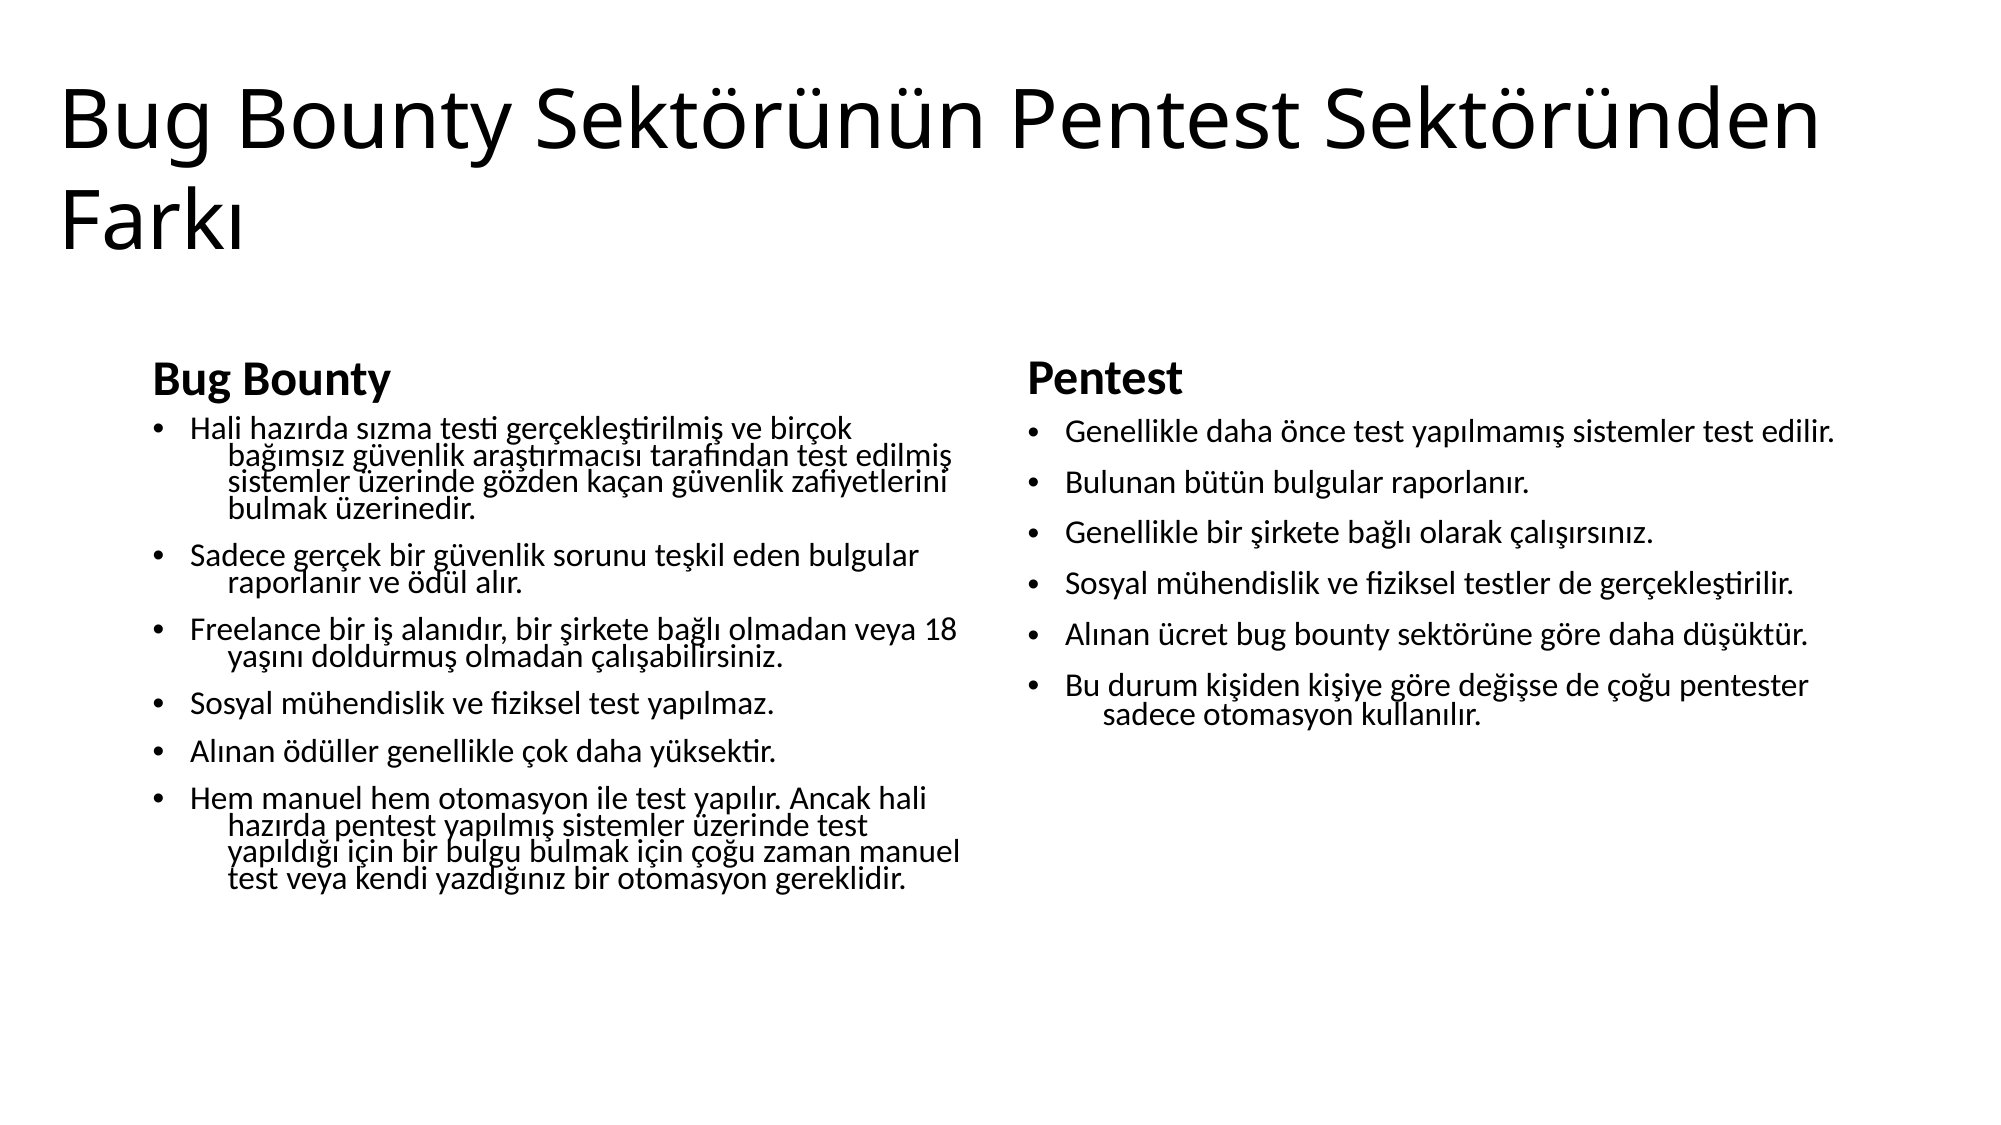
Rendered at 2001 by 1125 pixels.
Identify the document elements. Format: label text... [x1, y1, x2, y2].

list Bug Bounty [137, 275, 984, 410]
list Pentest [1012, 275, 1863, 410]
title Bug Bounty Sektörünün Pentest Sektöründen Farkı [43, 59, 1938, 278]
list Hali hazırda sızma testi gerçekleştirilmiş ve birçok bağımsız güvenlik araştırmacısı tarafından test edilmiş sistemler üzerinde gözden kaçan güvenlik zafiyetlerini bulmak üzerinedir. Sadece gerçek bir güvenlik sorunu teşkil eden bulgular raporlanır ve ödül alır. Freelance bir iş alanıdır, bir şirkete bağlı olmadan veya 18 yaşını doldurmuş olmadan çalışabilirsiniz. Sosyal mühendislik ve fiziksel test yapılmaz. Alınan ödüller genellikle çok daha yüksektir. Hem manuel hem otomasyon ile test yapılır. Ancak hali hazırda pentest yapılmış sistemler üzerinde test yapıldığı için bir bulgu bulmak için çoğu zaman manuel test veya kendi yazdığınız bir otomasyon gereklidir. [137, 410, 984, 1016]
list Genellikle daha önce test yapılmamış sistemler test edilir. Bulunan bütün bulgular raporlanır. Genellikle bir şirkete bağlı olarak çalışırsınız. Sosyal mühendislik ve fiziksel testler de gerçekleştirilir. Alınan ücret bug bounty sektörüne göre daha düşüktür. Bu durum kişiden kişiye göre değişse de çoğu pentester sadece otomasyon kullanılır. [1012, 410, 1863, 1016]
